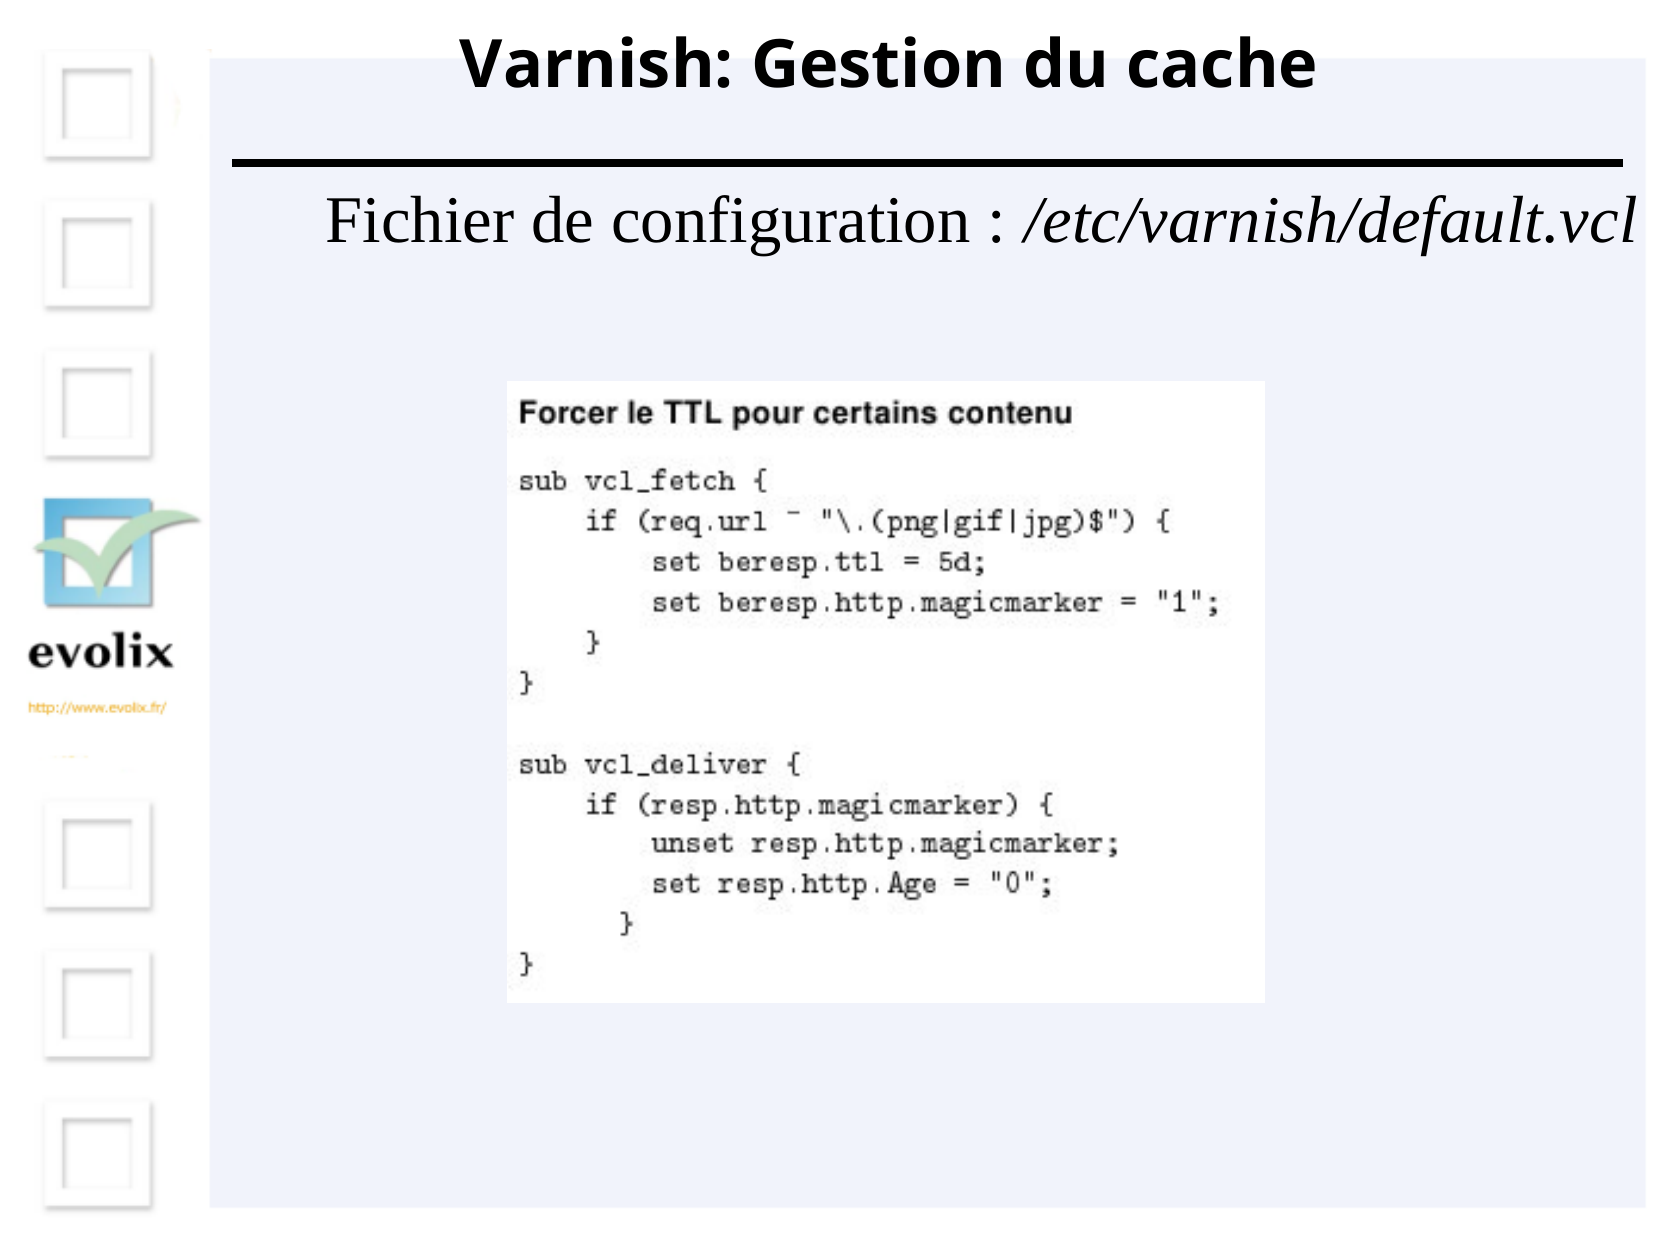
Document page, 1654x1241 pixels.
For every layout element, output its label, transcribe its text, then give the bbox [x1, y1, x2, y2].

subtitle Fichier de configuration : /etc/varnish/default.vcl [250, 176, 1654, 339]
title Varnish: Gestion du cache [411, 0, 1386, 140]
picture [0, 49, 1654, 1218]
